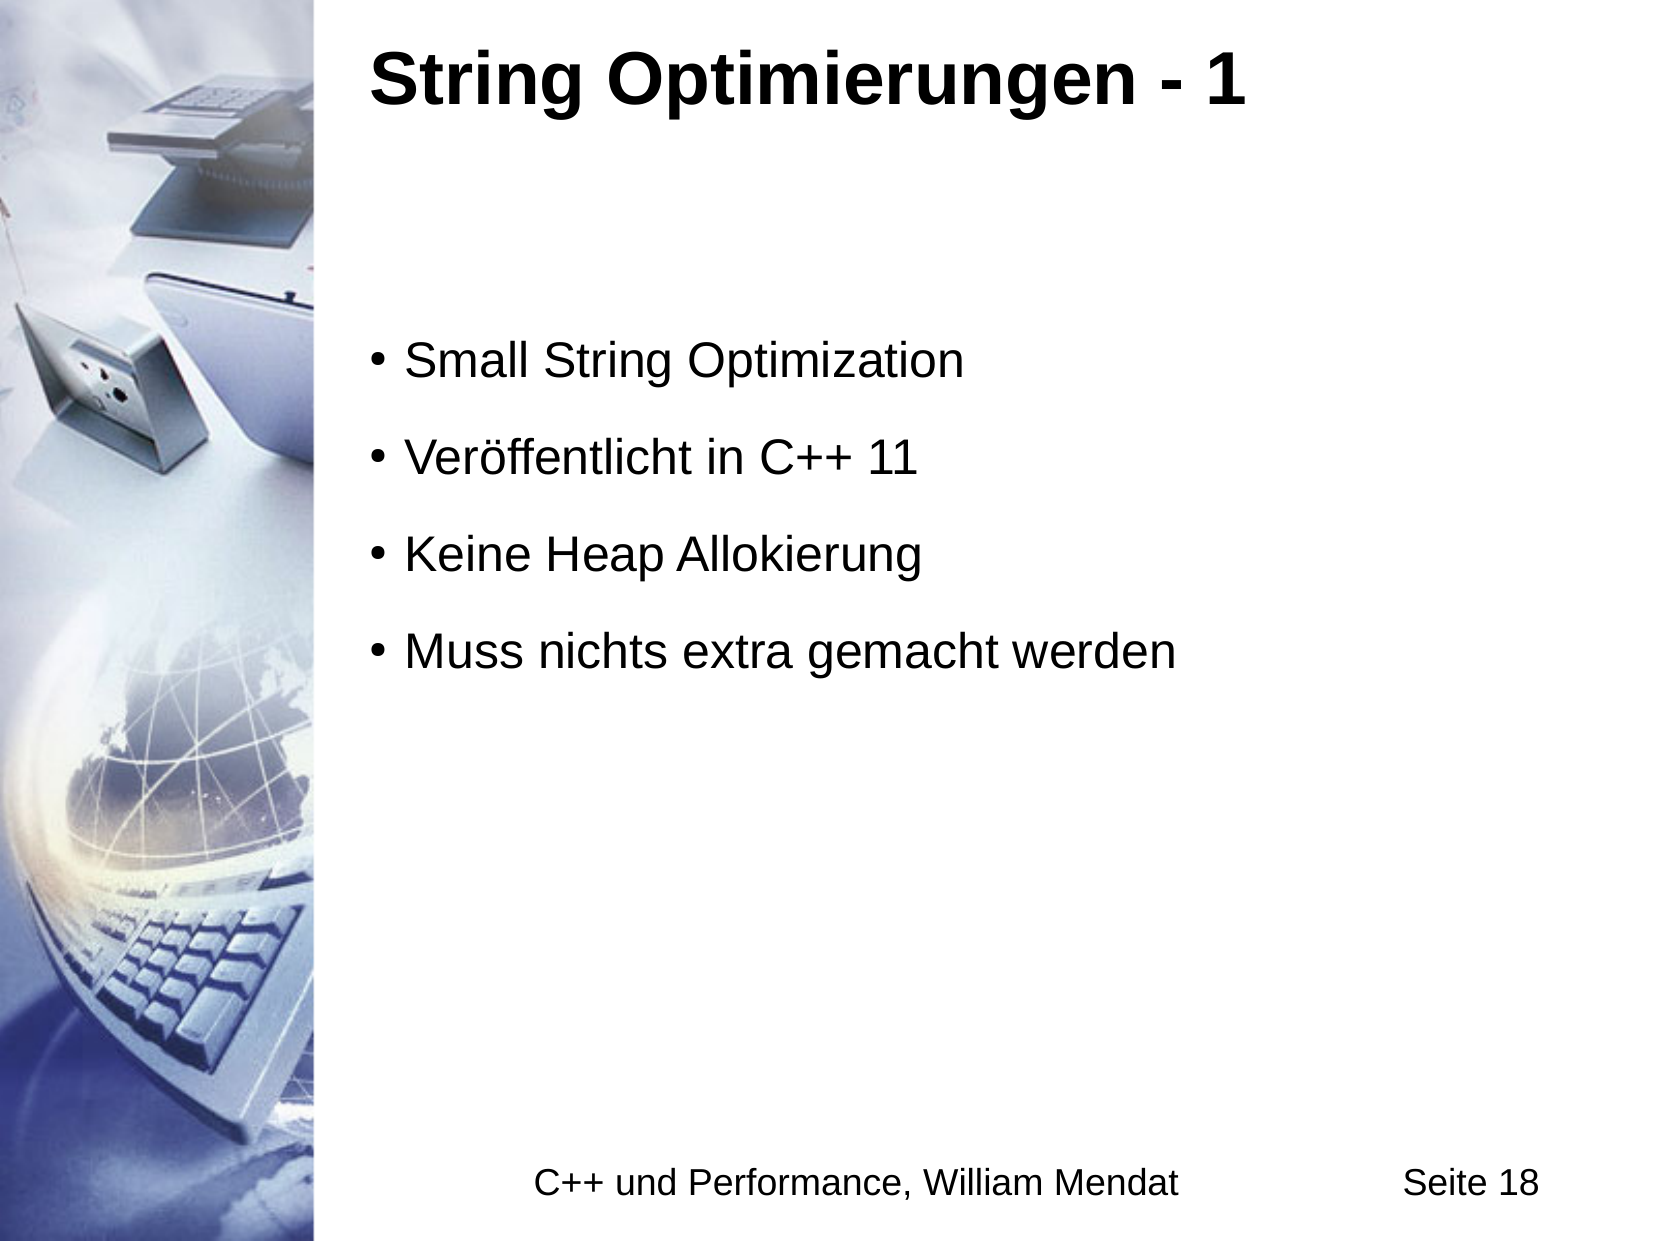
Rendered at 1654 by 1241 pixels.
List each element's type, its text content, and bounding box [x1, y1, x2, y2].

text_box C++ und Performance, William Mendat [354, 1153, 1359, 1241]
text_box Seite 18 [1387, 1153, 1625, 1211]
text_box Small String Optimization Veröffentlicht in C++ 11 Keine Heap Allokierung Muss nichts extra gemacht werden [354, 324, 1536, 768]
text_box String Optimierungen - 1 [354, 29, 1625, 129]
picture [0, 0, 1654, 1241]
